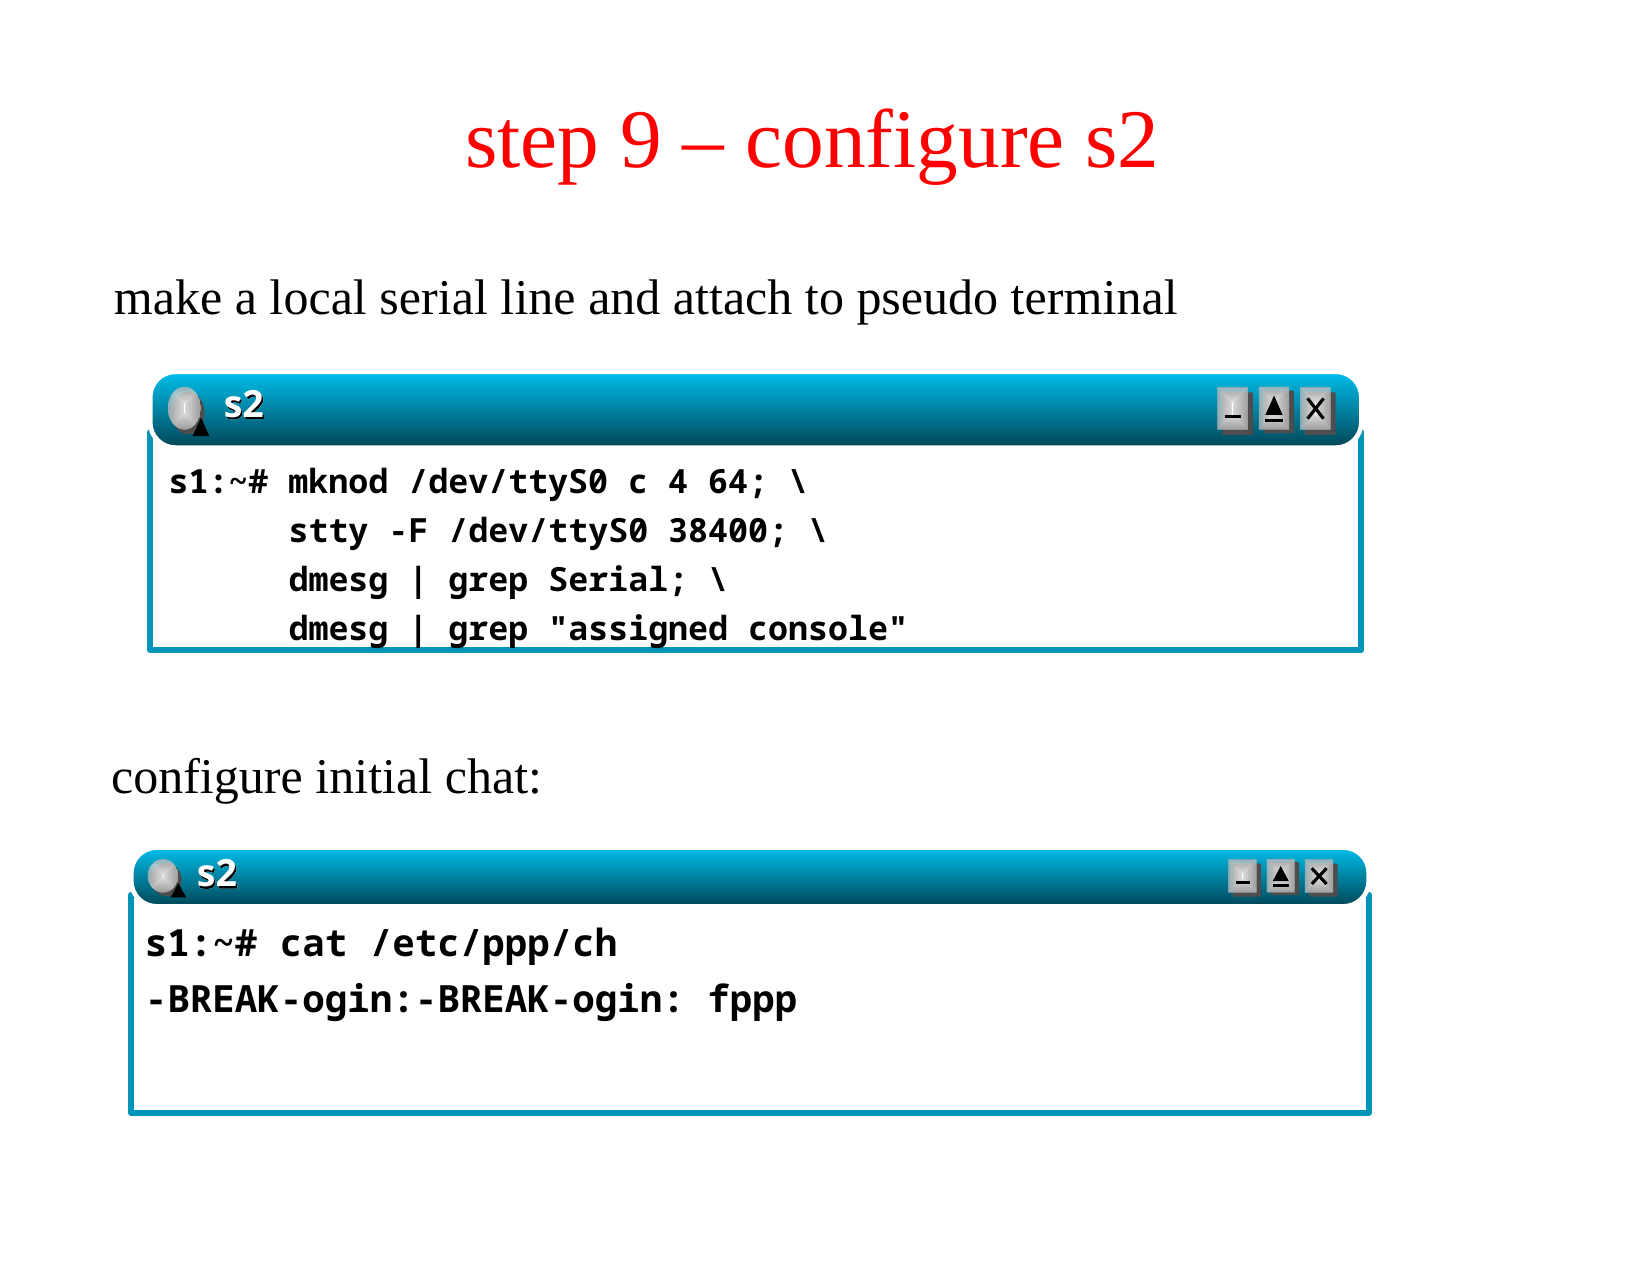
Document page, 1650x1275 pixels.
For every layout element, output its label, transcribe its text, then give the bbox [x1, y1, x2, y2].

text_box step 9 – configure s2 [81, 45, 1545, 233]
text_box make a local serial line and attach to pseudo terminal [81, 262, 1544, 697]
text_box [575, 847, 1369, 907]
text_box s1:~# mknod /dev/ttyS0 c 4 64; \ stty -F /dev/ttyS0 38400; \ dmesg | grep Serial; \ dmesg | grep "assigned console" [136, 447, 1347, 663]
text_box s2 [223, 378, 632, 454]
text_box s1:~# cat /etc/ppp/ch -BREAK-ogin:-BREAK-ogin: fppp [132, 906, 1369, 1013]
text_box s2 [196, 847, 575, 937]
text_box configure initial chat: [78, 740, 1541, 1176]
text_box [131, 847, 196, 907]
text_box [150, 371, 1362, 448]
